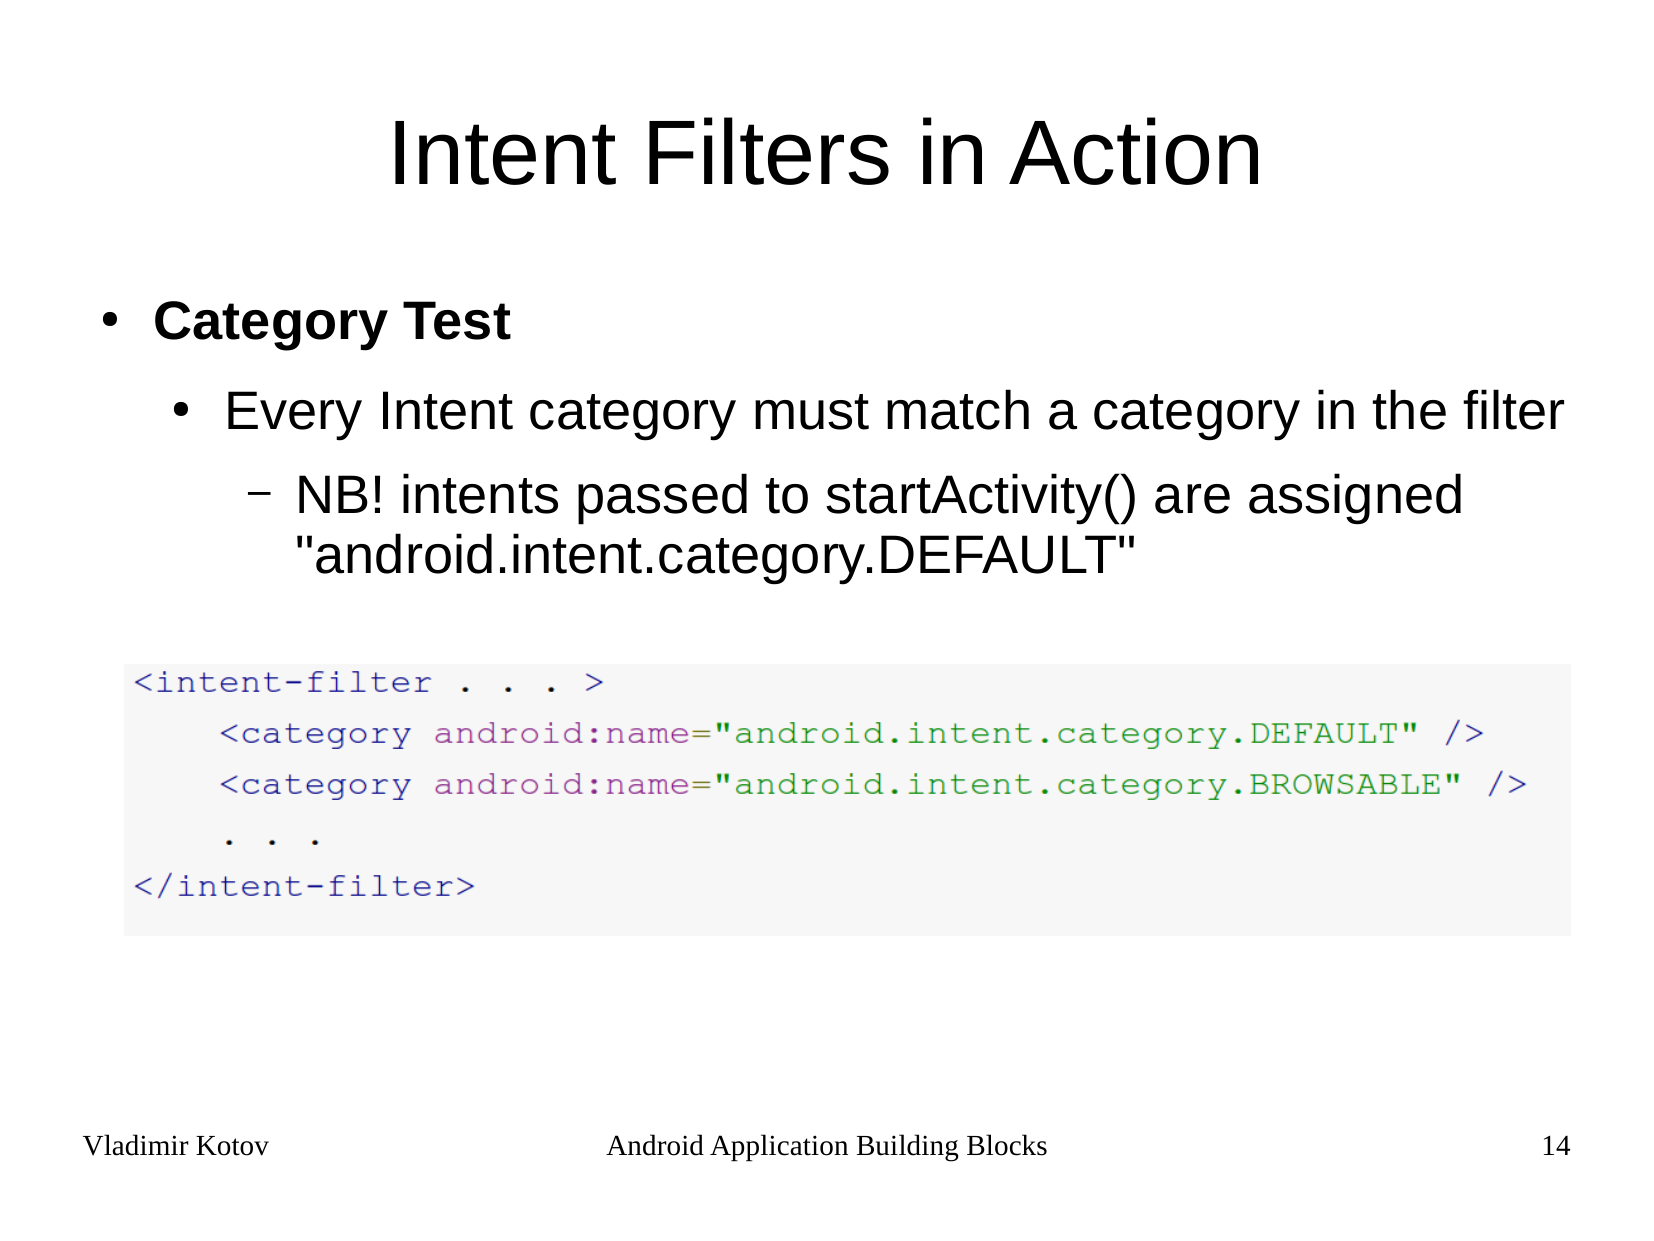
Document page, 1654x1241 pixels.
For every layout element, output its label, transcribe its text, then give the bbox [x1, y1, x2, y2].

list Category Test Every Intent category must match a category in the filter NB! intents passed to startActivity() are assigned "android.intent.category.DEFAULT" [82, 290, 1571, 657]
title Intent Filters in Action [82, 56, 1571, 250]
picture [124, 664, 1571, 936]
